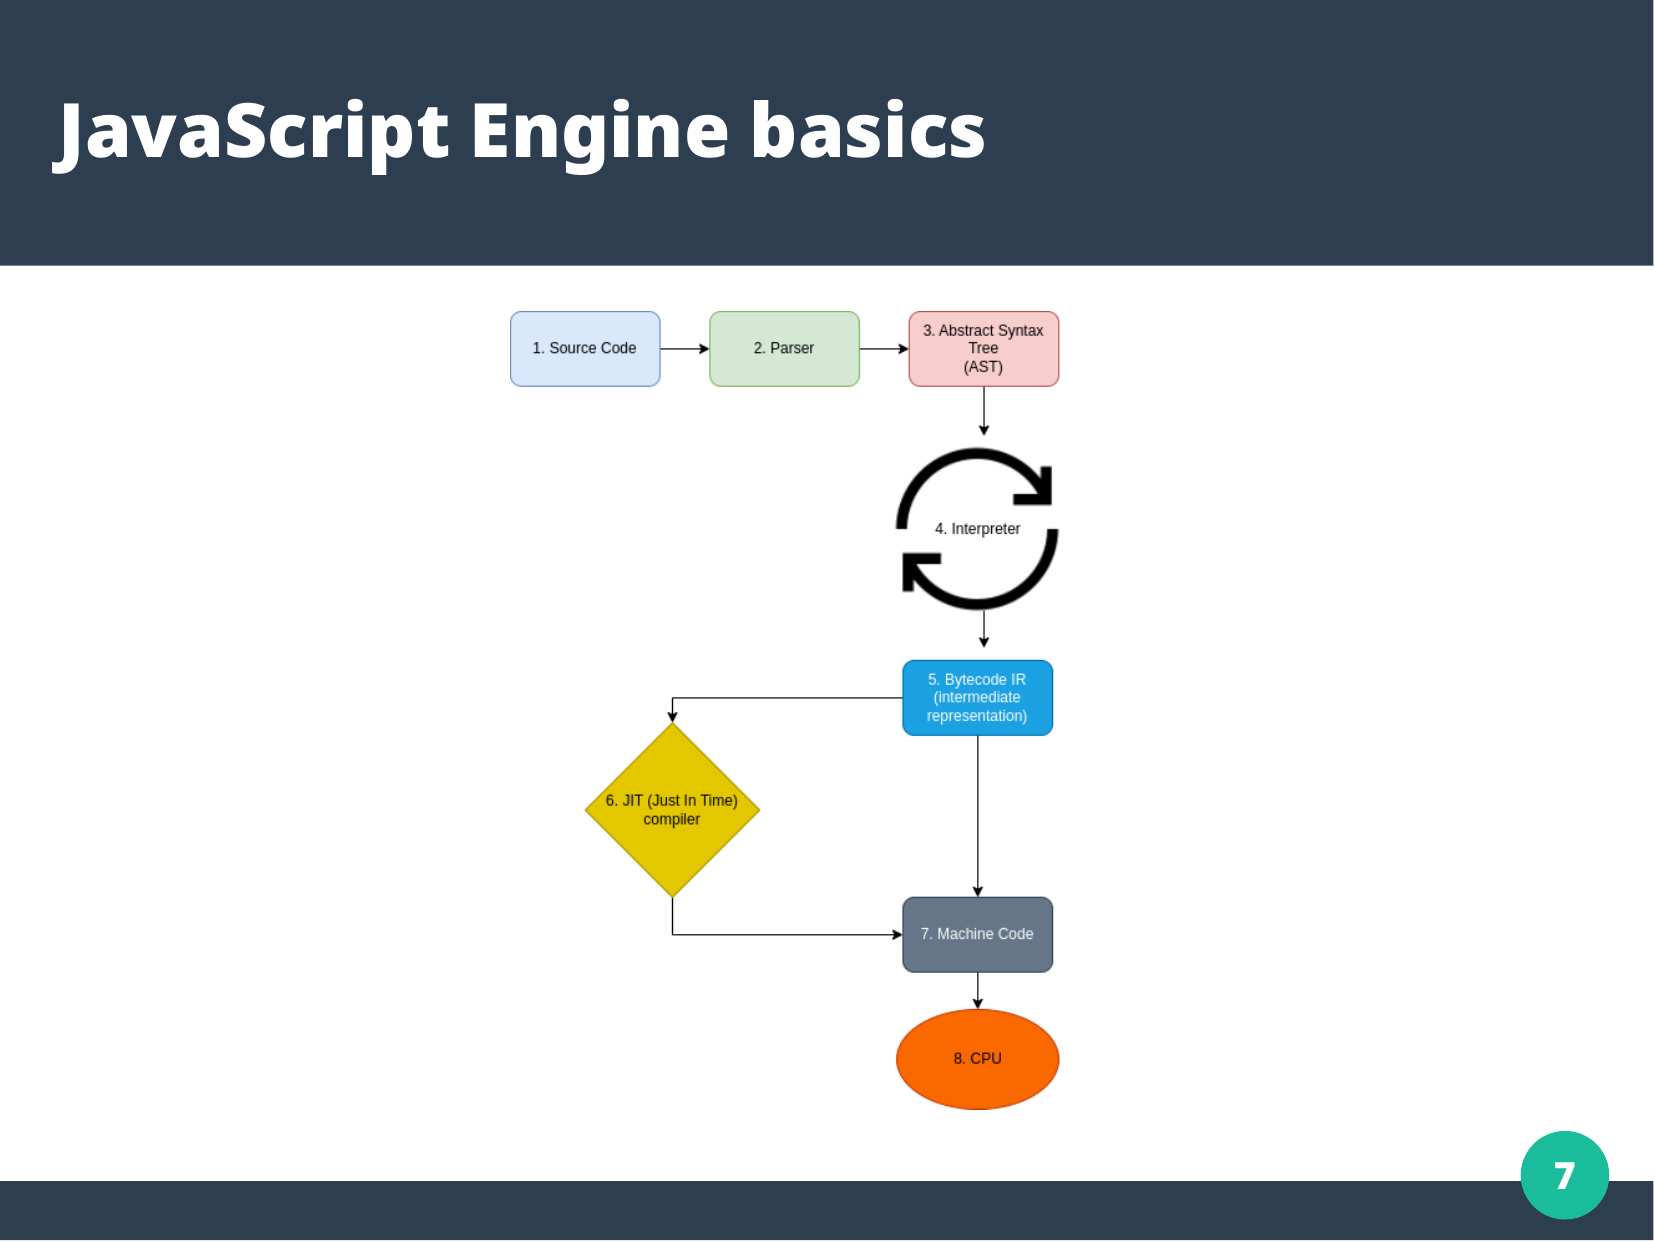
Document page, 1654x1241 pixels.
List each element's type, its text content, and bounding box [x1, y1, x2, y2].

picture [510, 311, 1072, 1111]
title JavaScript Engine basics [59, 49, 1595, 207]
